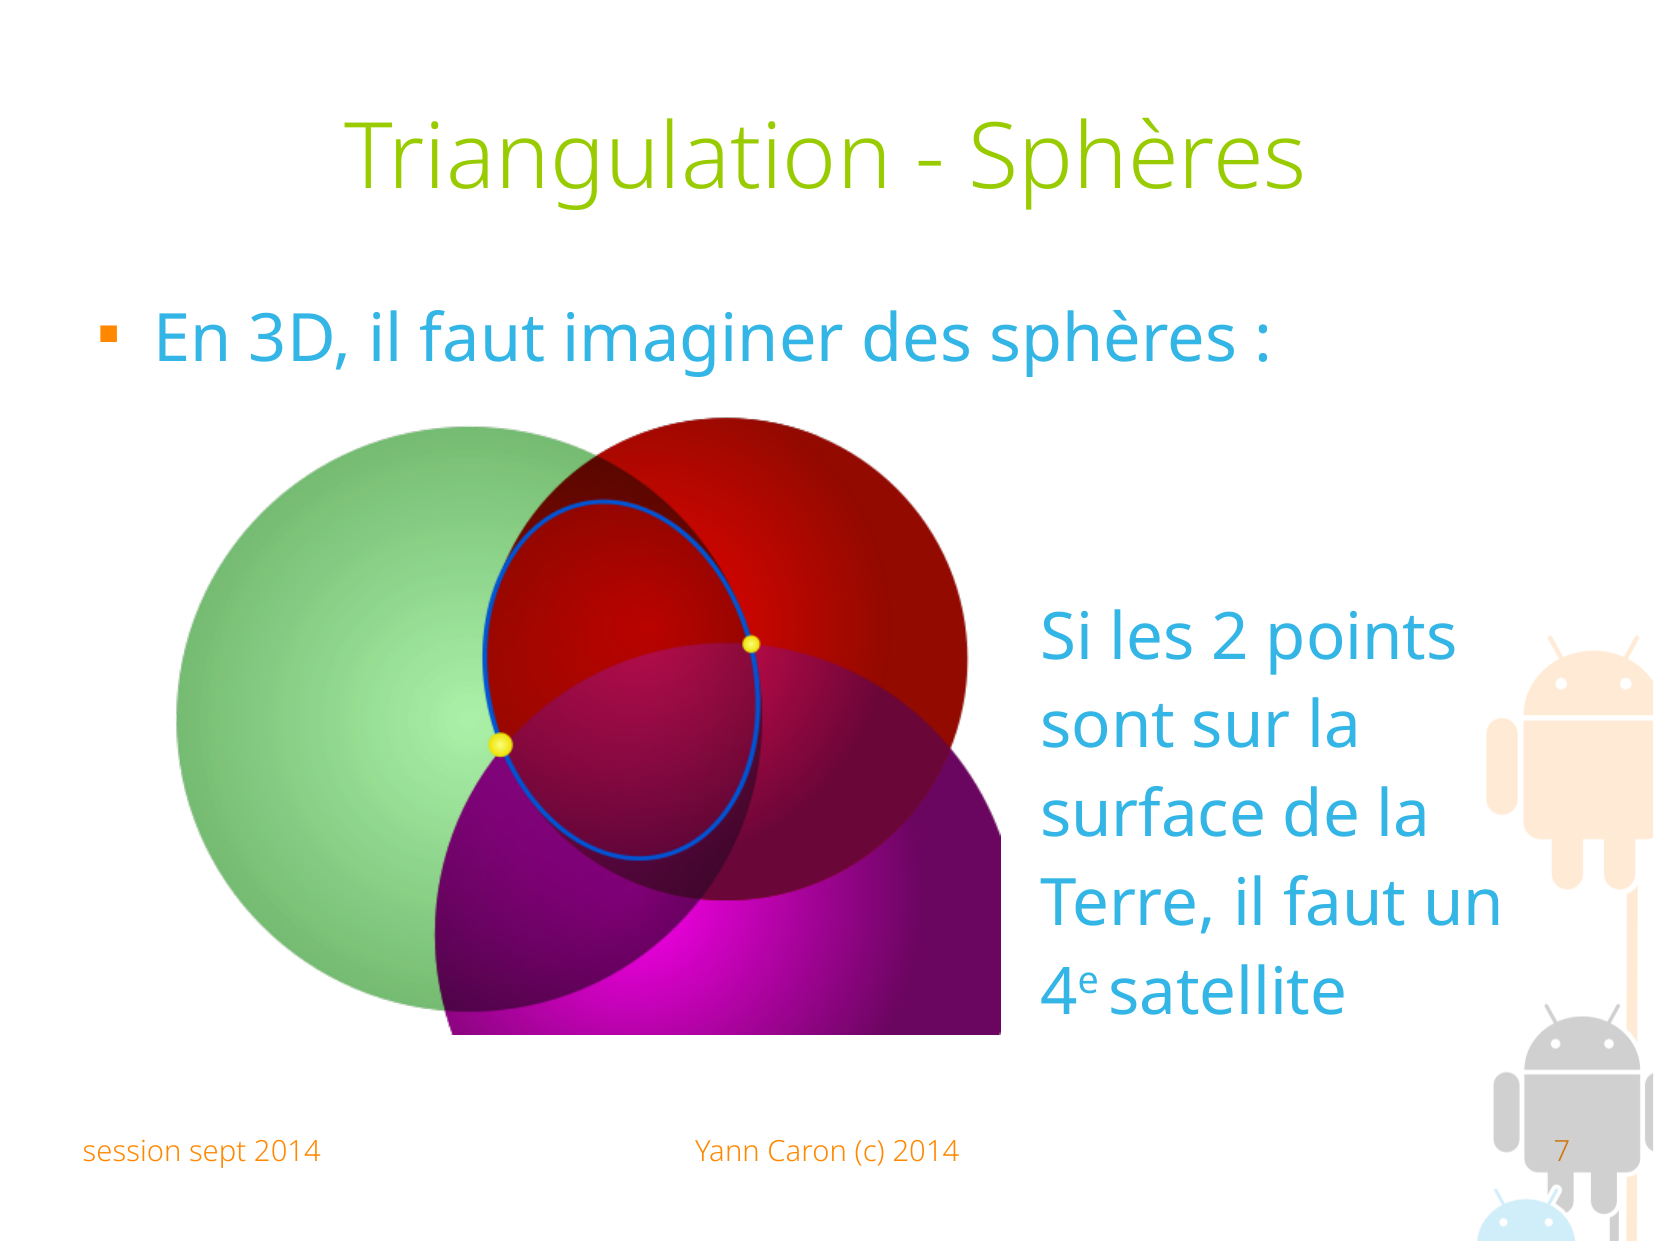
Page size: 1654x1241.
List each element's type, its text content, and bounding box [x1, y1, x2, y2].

list Si les 2 points sont sur la surface de la Terre, il faut un 4e satellite [970, 589, 1586, 1036]
list En 3D, il faut imaginer des sphères : [82, 290, 1571, 391]
title Triangulation - Sphères [82, 49, 1571, 257]
picture [157, 395, 1654, 1241]
